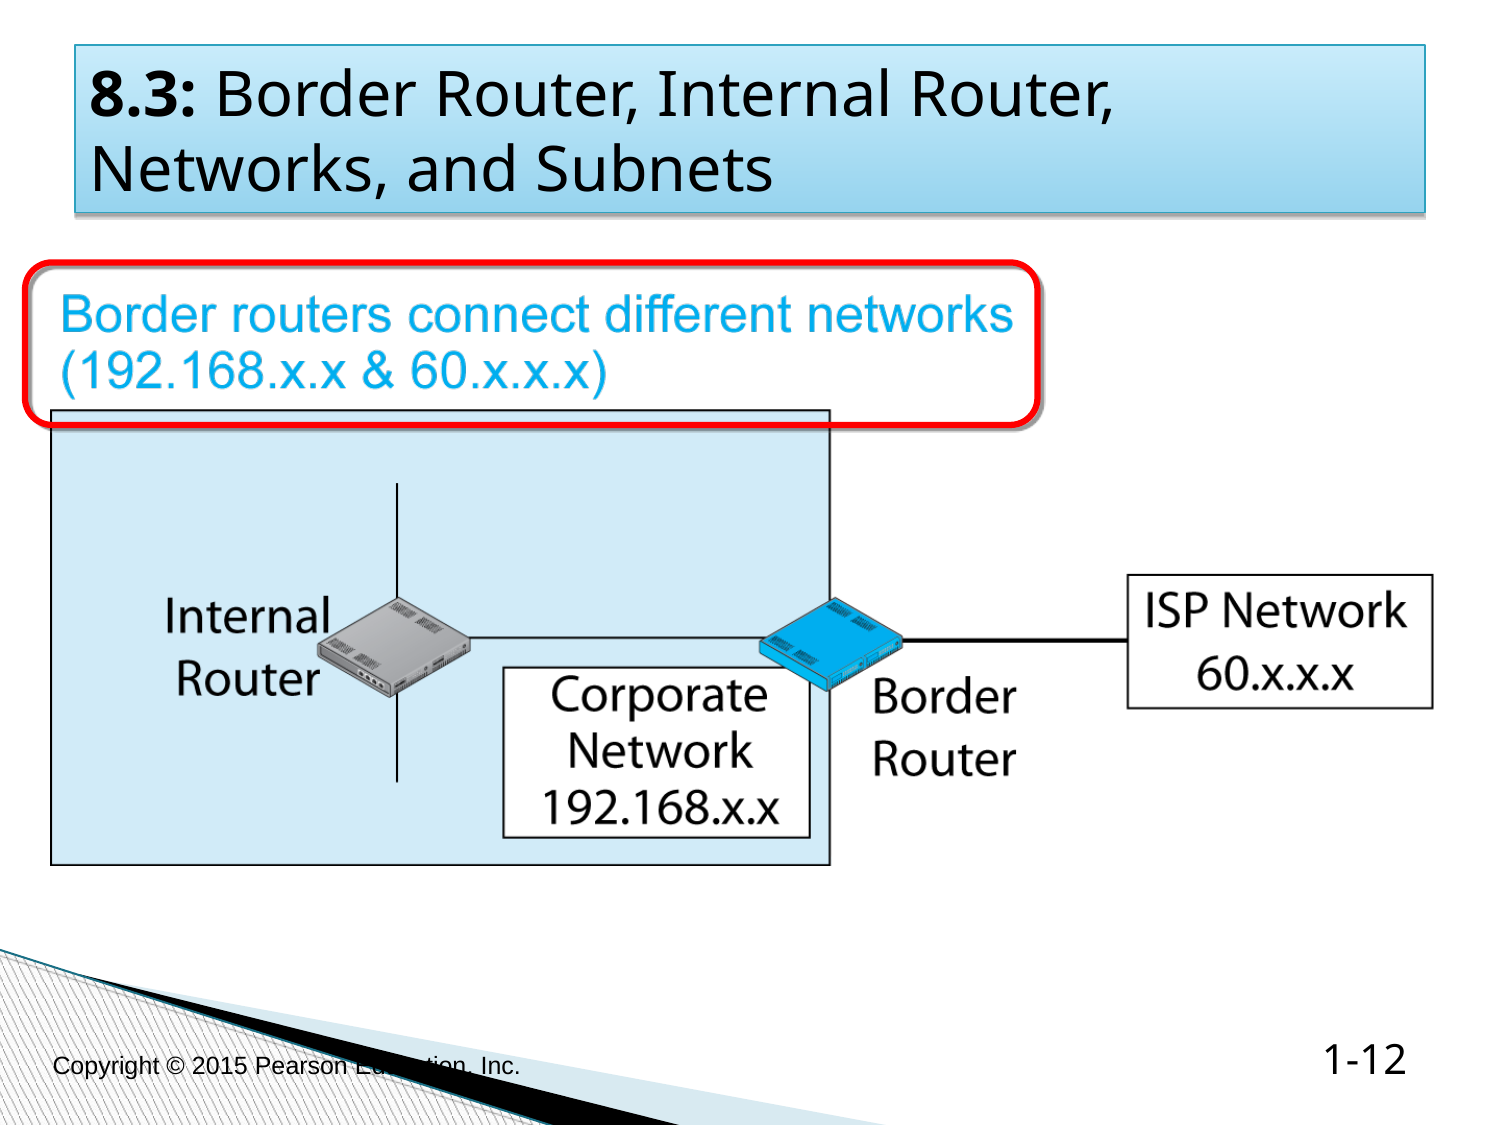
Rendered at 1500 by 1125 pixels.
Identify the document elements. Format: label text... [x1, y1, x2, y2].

footer Copyright © 2015 Pearson Education, Inc. [37, 1040, 550, 1088]
title 8.3: Border Router, Internal Router, Networks, and Subnets [75, 45, 1425, 213]
slide_number 1-<number> [1287, 1037, 1423, 1098]
picture [0, 952, 543, 1125]
picture [50, 287, 1434, 866]
picture [50, 287, 1034, 421]
